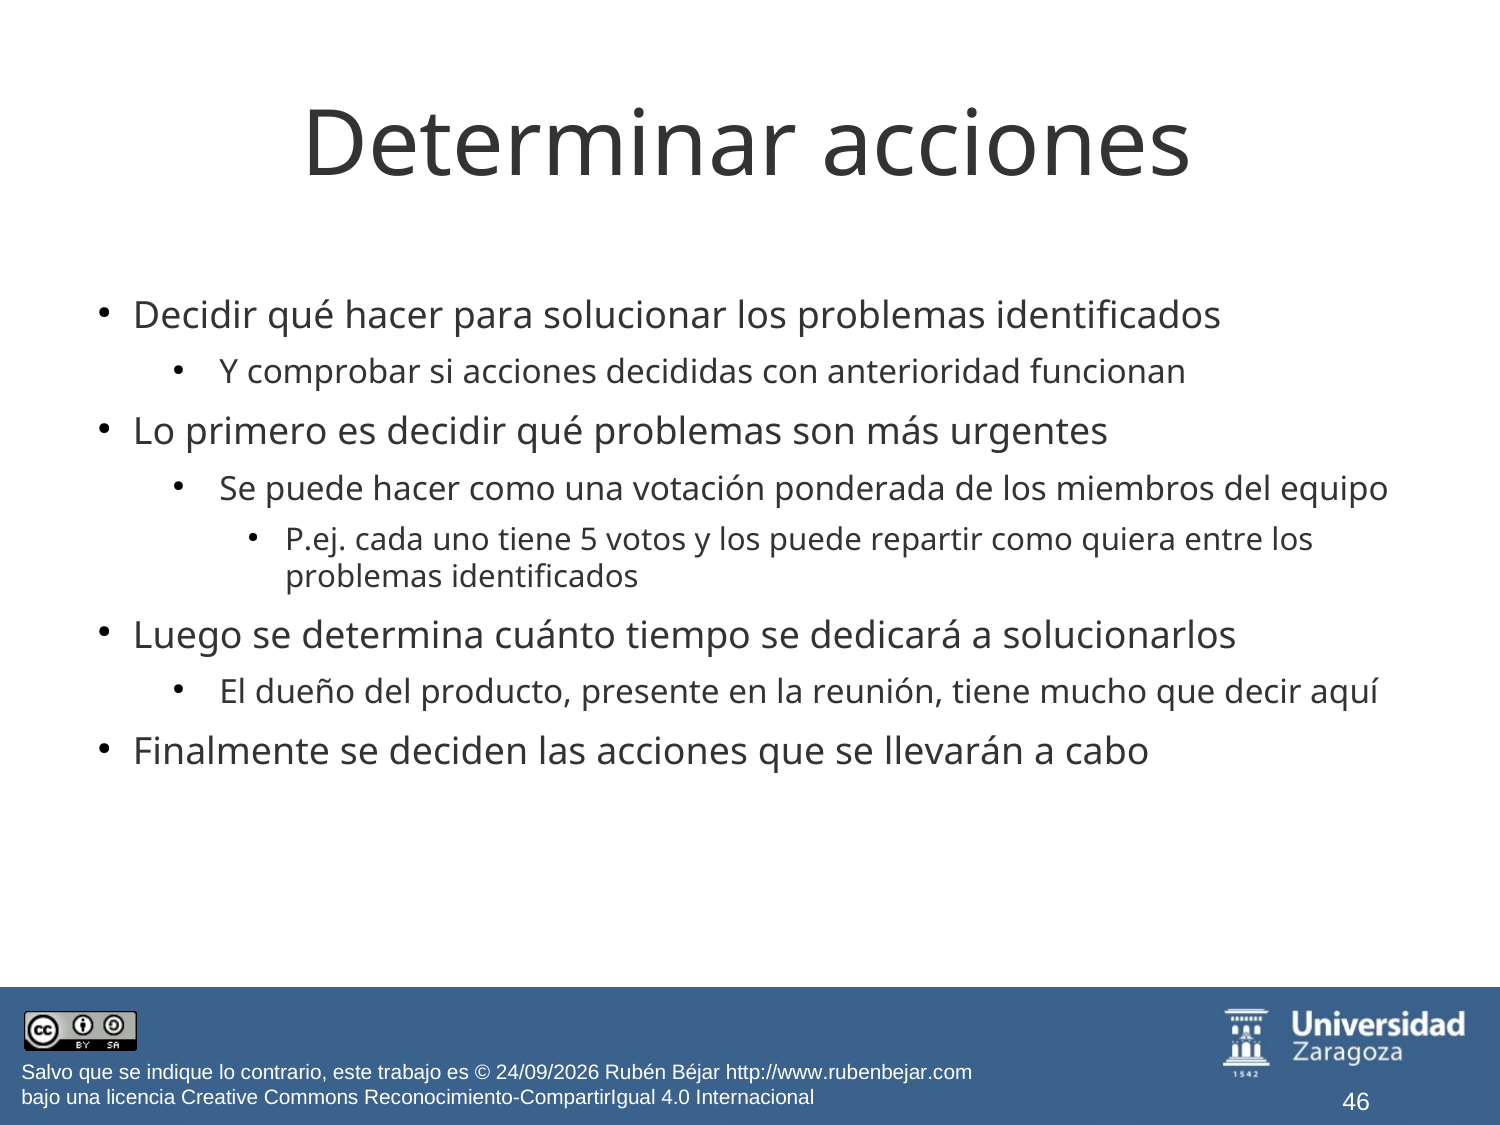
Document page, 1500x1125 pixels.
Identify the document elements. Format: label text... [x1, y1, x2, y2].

title Determinar acciones [74, 21, 1420, 257]
picture [0, 987, 1500, 1125]
list Decidir qué hacer para solucionar los problemas identificados Y comprobar si acciones decididas con anterioridad funcionan Lo primero es decidir qué problemas son más urgentes Se puede hacer como una votación ponderada de los miembros del equipo P.ej. cada uno tiene 5 votos y los puede repartir como quiera entre los problemas identificados Luego se determina cuánto tiempo se dedicará a solucionarlos El dueño del producto, presente en la reunión, tiene mucho que decir aquí Finalmente se deciden las acciones que se llevarán a cabo [82, 283, 1418, 936]
